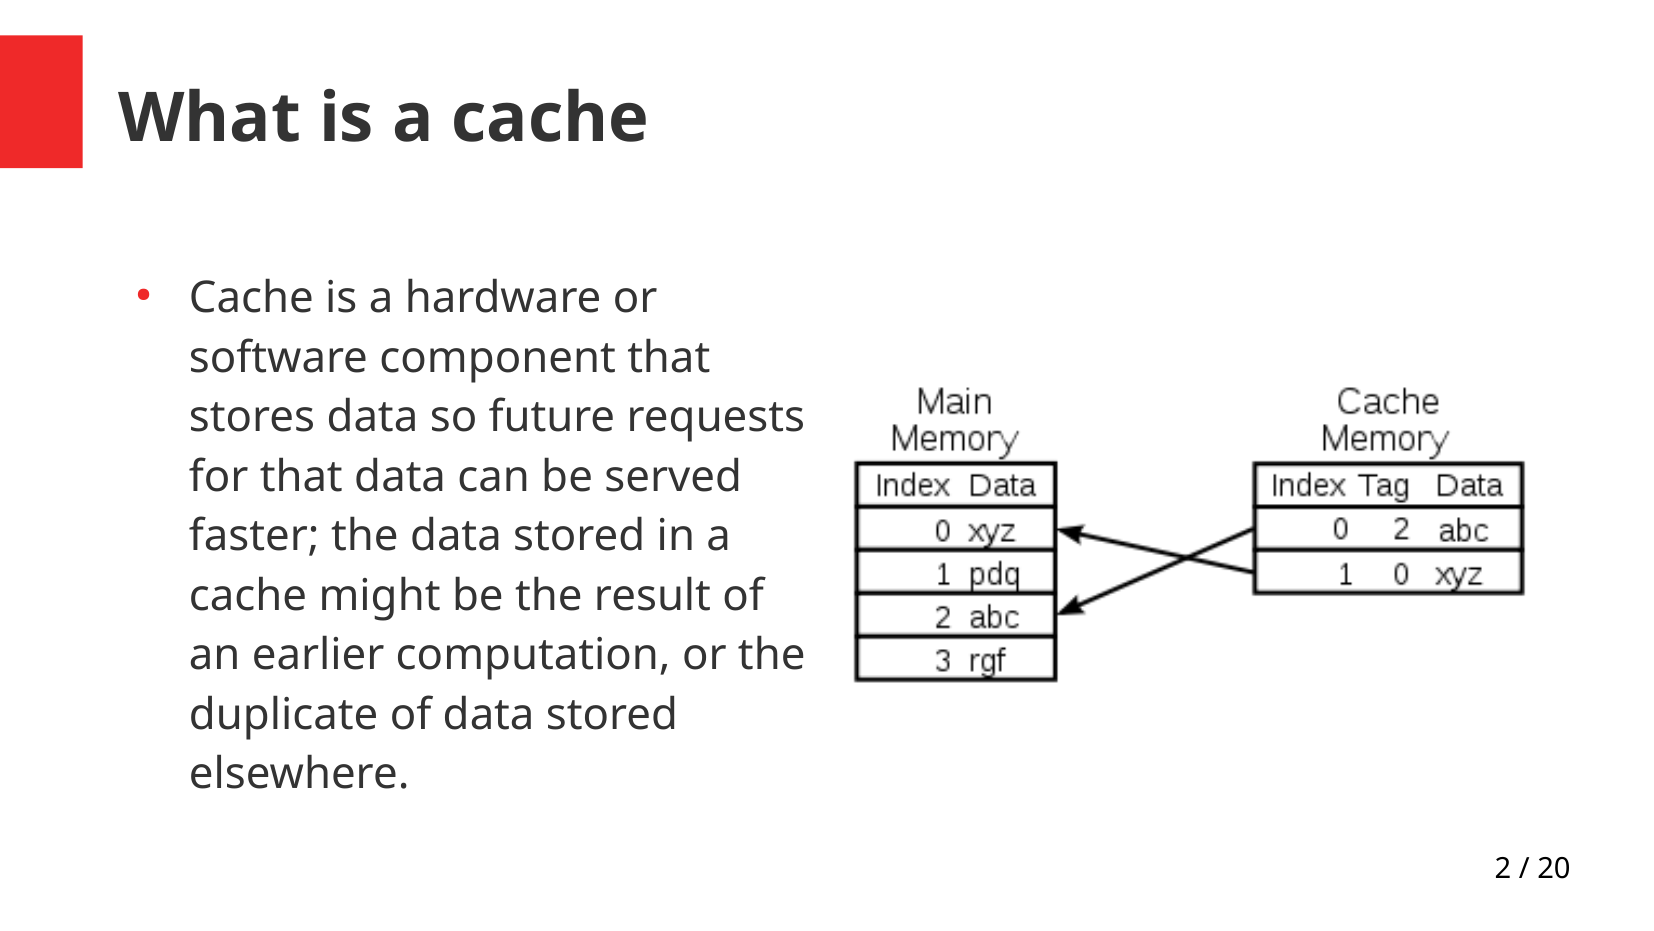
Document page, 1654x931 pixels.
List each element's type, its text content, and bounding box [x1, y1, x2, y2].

list Cache is a hardware or software component that stores data so future requests for that data can be served faster; the data stored in a cache might be the result of an earlier computation, or the duplicate of data stored elsewhere. [118, 265, 810, 806]
title What is a cache [118, 36, 1571, 193]
picture [844, 384, 1536, 687]
